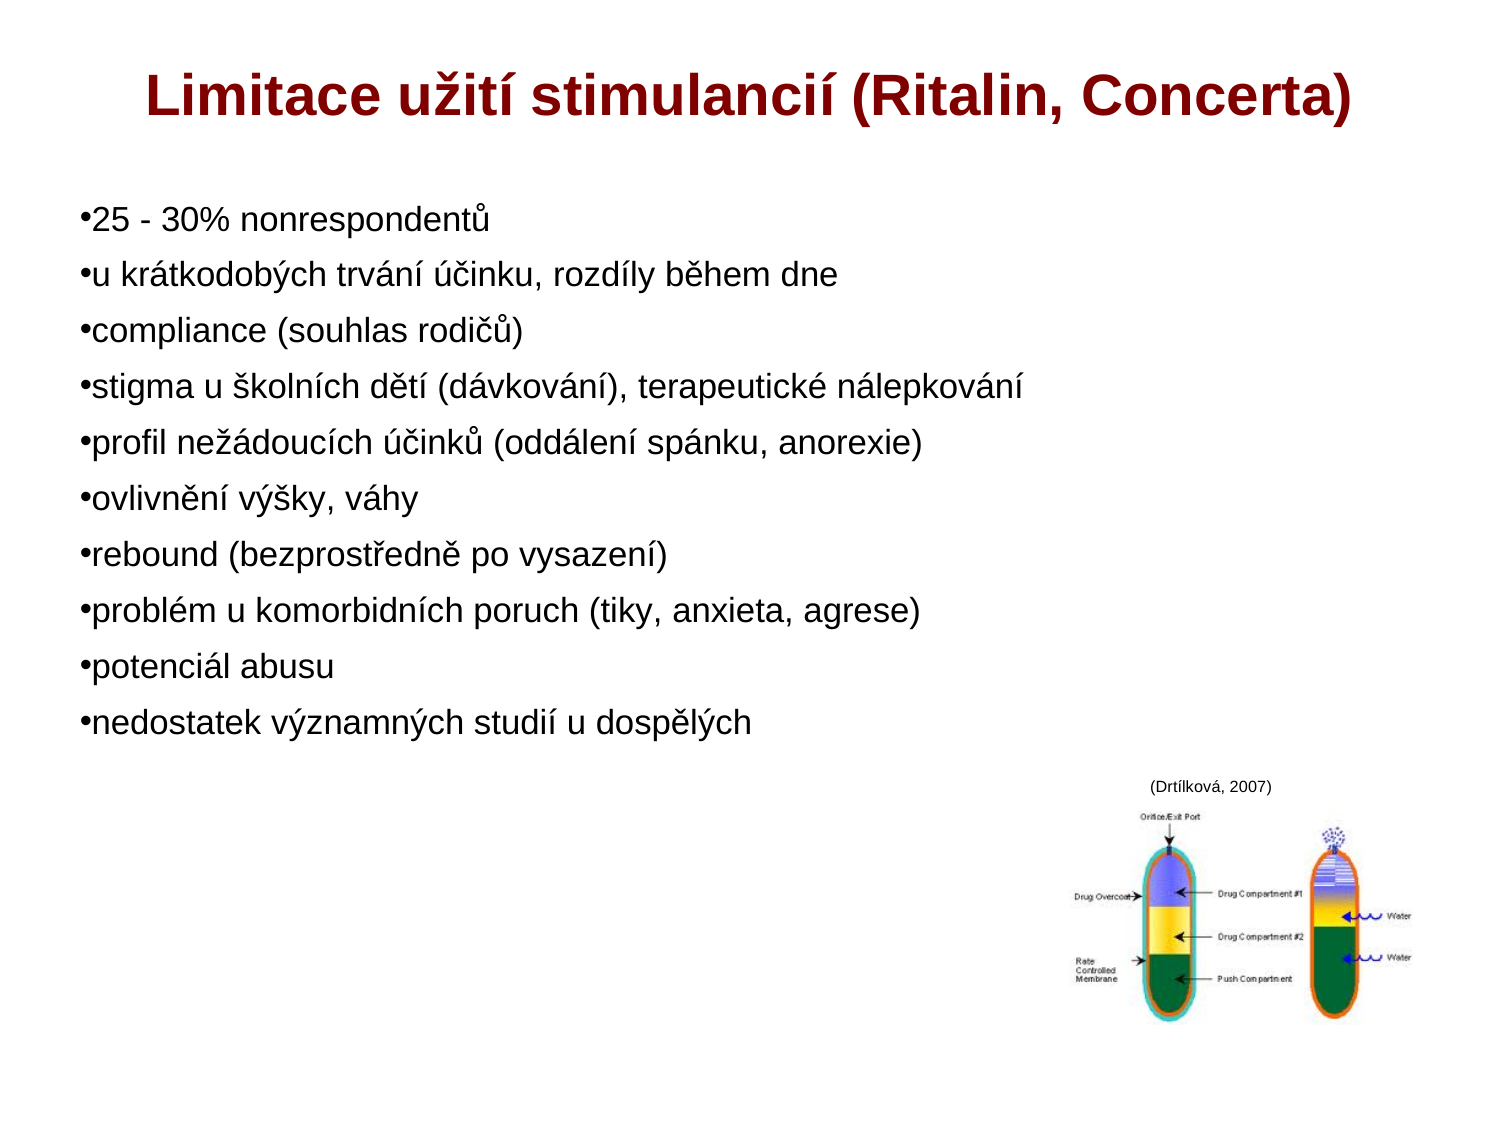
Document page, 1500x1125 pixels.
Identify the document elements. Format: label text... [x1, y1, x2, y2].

picture [1069, 810, 1422, 1025]
title Limitace užití stimulancií (Ritalin, Concerta) [75, 0, 1426, 184]
list 25 - 30% nonrespondentů u krátkodobých trvání účinku, rozdíly během dne compliance (souhlas rodičů) stigma u školních dětí (dávkování), terapeutické nálepkování profil nežádoucích účinků (oddálení spánku, anorexie) ovlivnění výšky, váhy rebound (bezprostředně po vysazení) problém u komorbidních poruch (tiky, anxieta, agrese) potenciál abusu nedostatek významných studií u dospělých (Drtílková, 2007) [64, 184, 1447, 1125]
